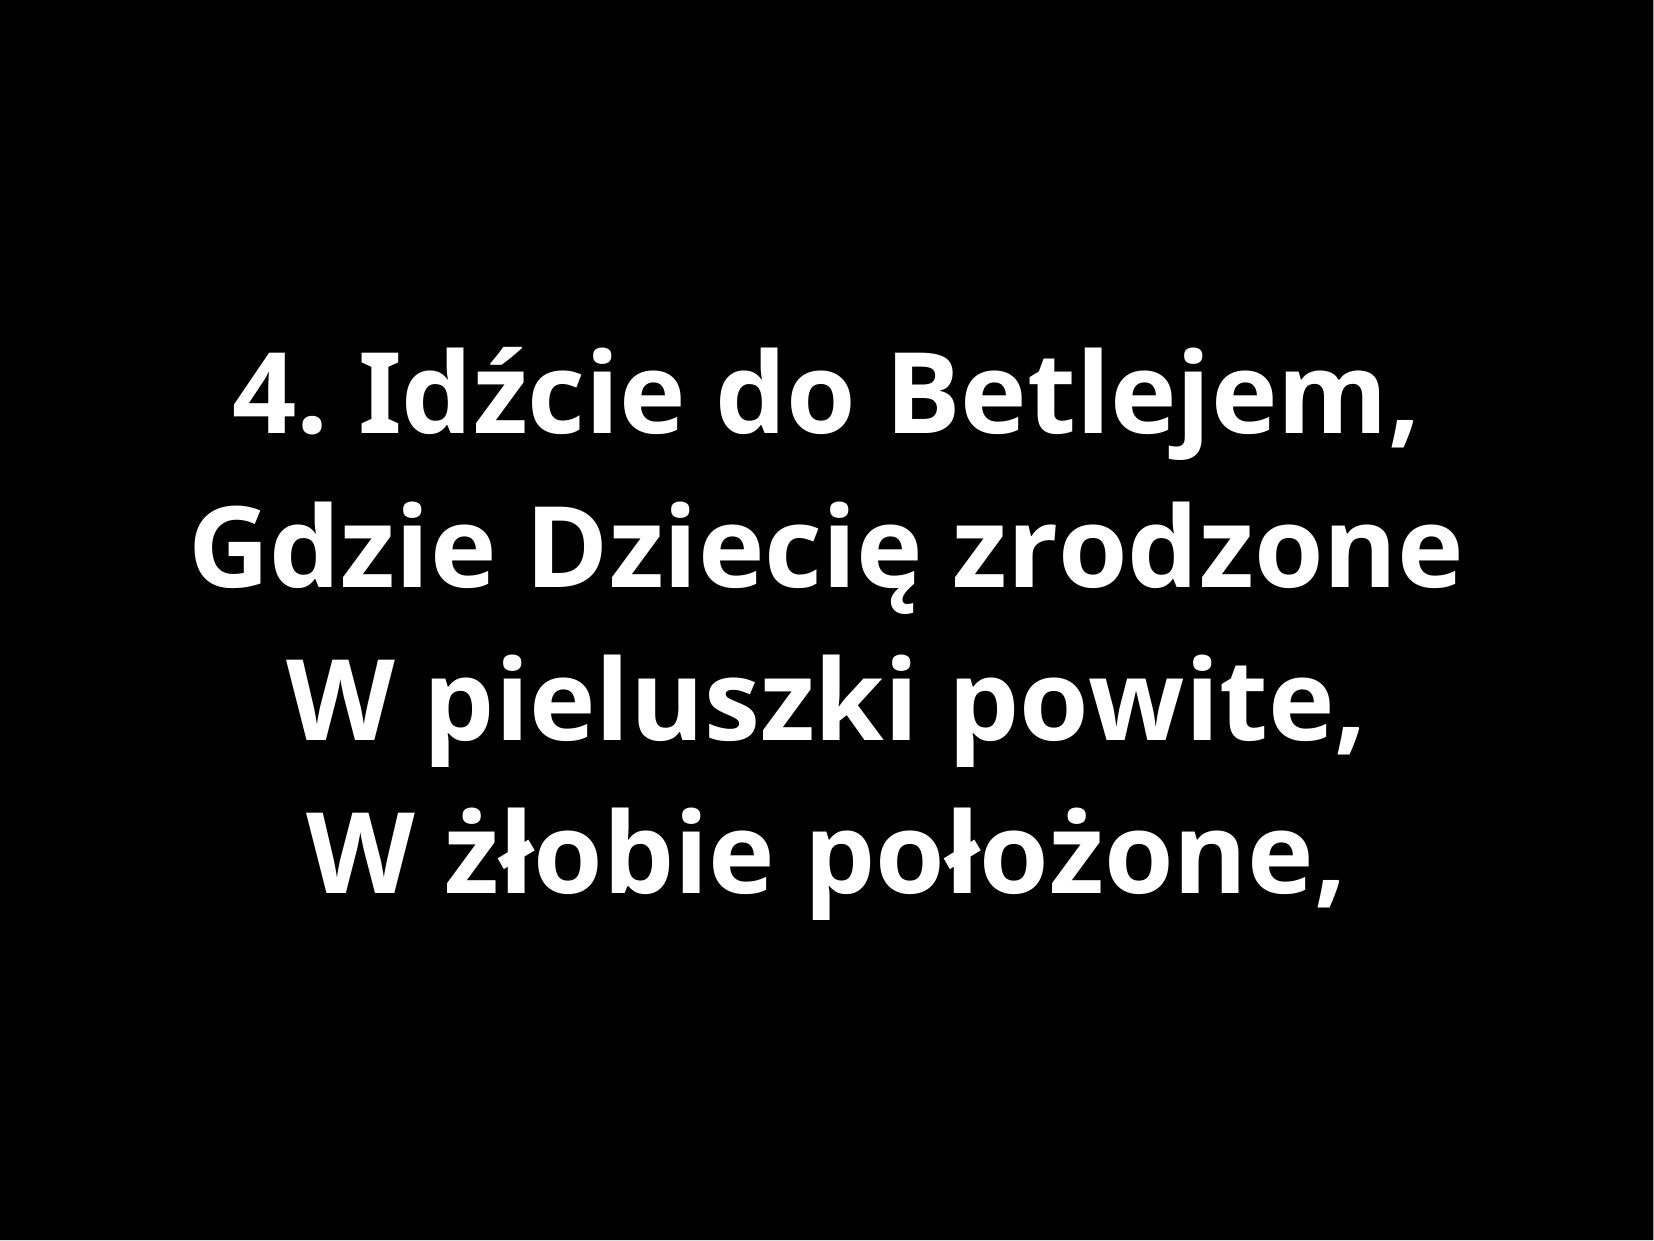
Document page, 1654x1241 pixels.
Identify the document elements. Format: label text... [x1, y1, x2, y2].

title 4. Idźcie do Betlejem, Gdzie Dziecię zrodzone W pieluszki powite, W żłobie położone, [0, 0, 1654, 1241]
